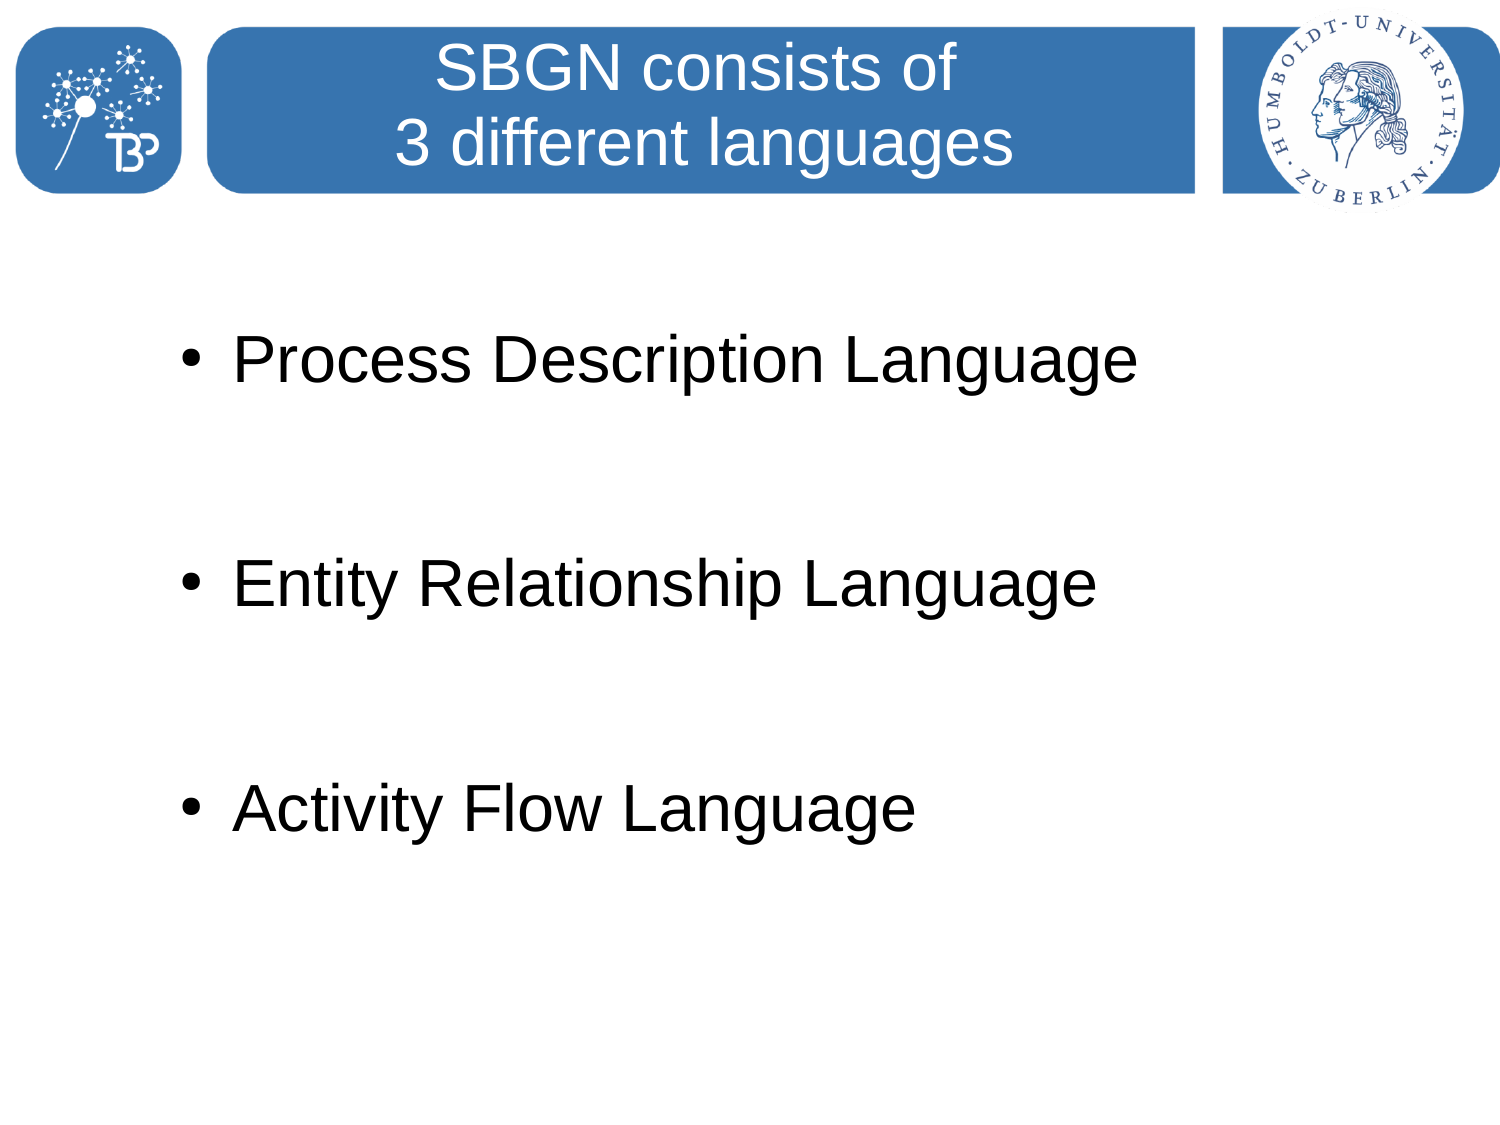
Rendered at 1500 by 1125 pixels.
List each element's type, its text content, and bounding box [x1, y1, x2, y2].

picture [15, 7, 1500, 213]
title SBGN consists of 3 different languages [240, 30, 1171, 180]
text_box Process Description Language Entity Relationship Language Activity Flow Language [146, 239, 1366, 1059]
